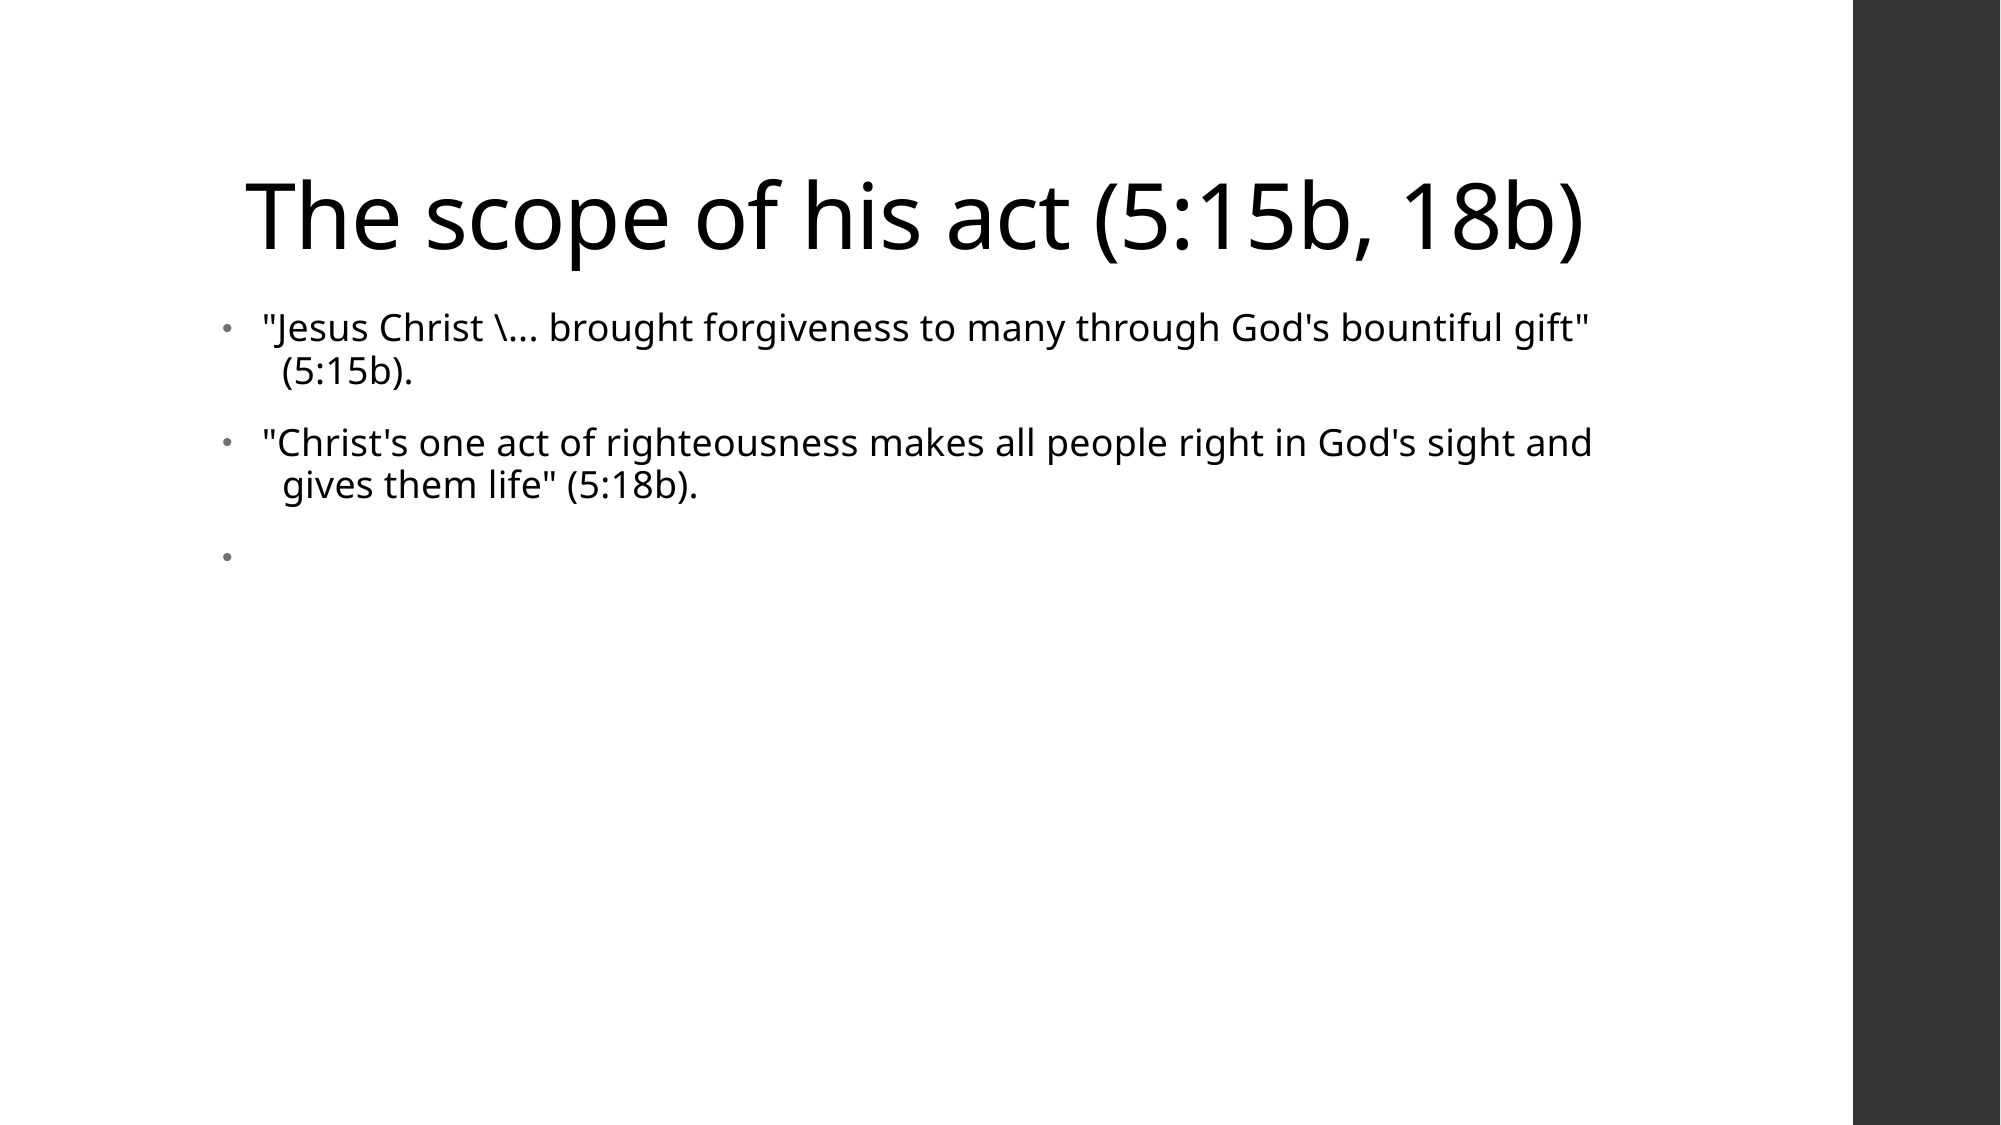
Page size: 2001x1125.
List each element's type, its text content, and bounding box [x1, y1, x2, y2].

title The scope of his act (5:15b, 18b) [206, 60, 1797, 278]
list "Jesus Christ \... brought forgiveness to many through God's bountiful gift" (5:15b). "Christ's one act of righteousness makes all people right in God's sight and gives them life" (5:18b). [206, 299, 1617, 1014]
